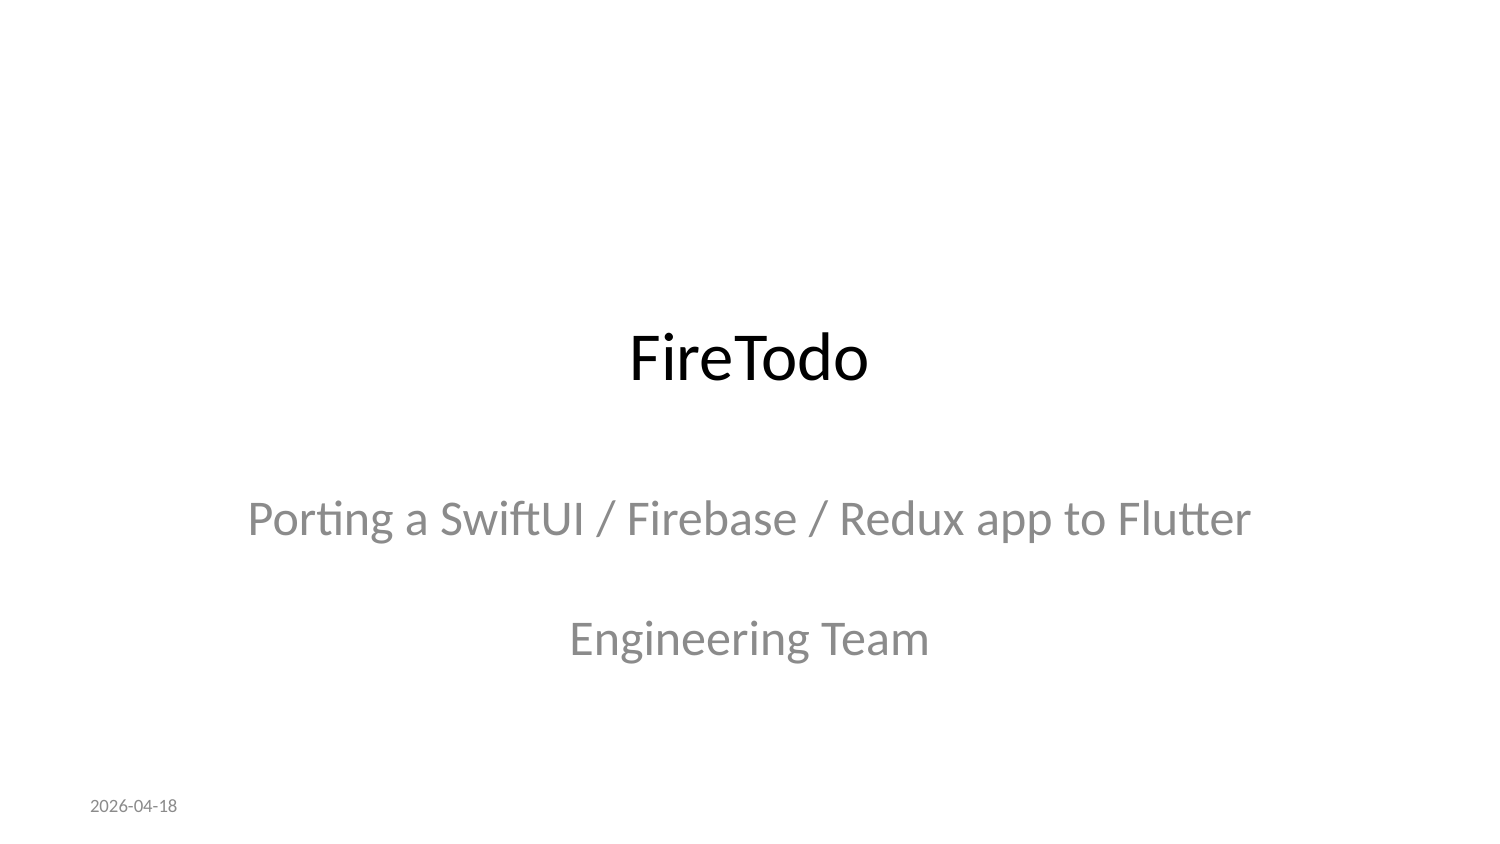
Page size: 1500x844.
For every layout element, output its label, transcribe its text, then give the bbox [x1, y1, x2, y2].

title FireTodo [112, 262, 1388, 443]
slide_number 2026-04-18 [75, 782, 425, 827]
subtitle Porting a SwiftUI / Firebase / Redux app to Flutter Engineering Team [225, 478, 1275, 694]
